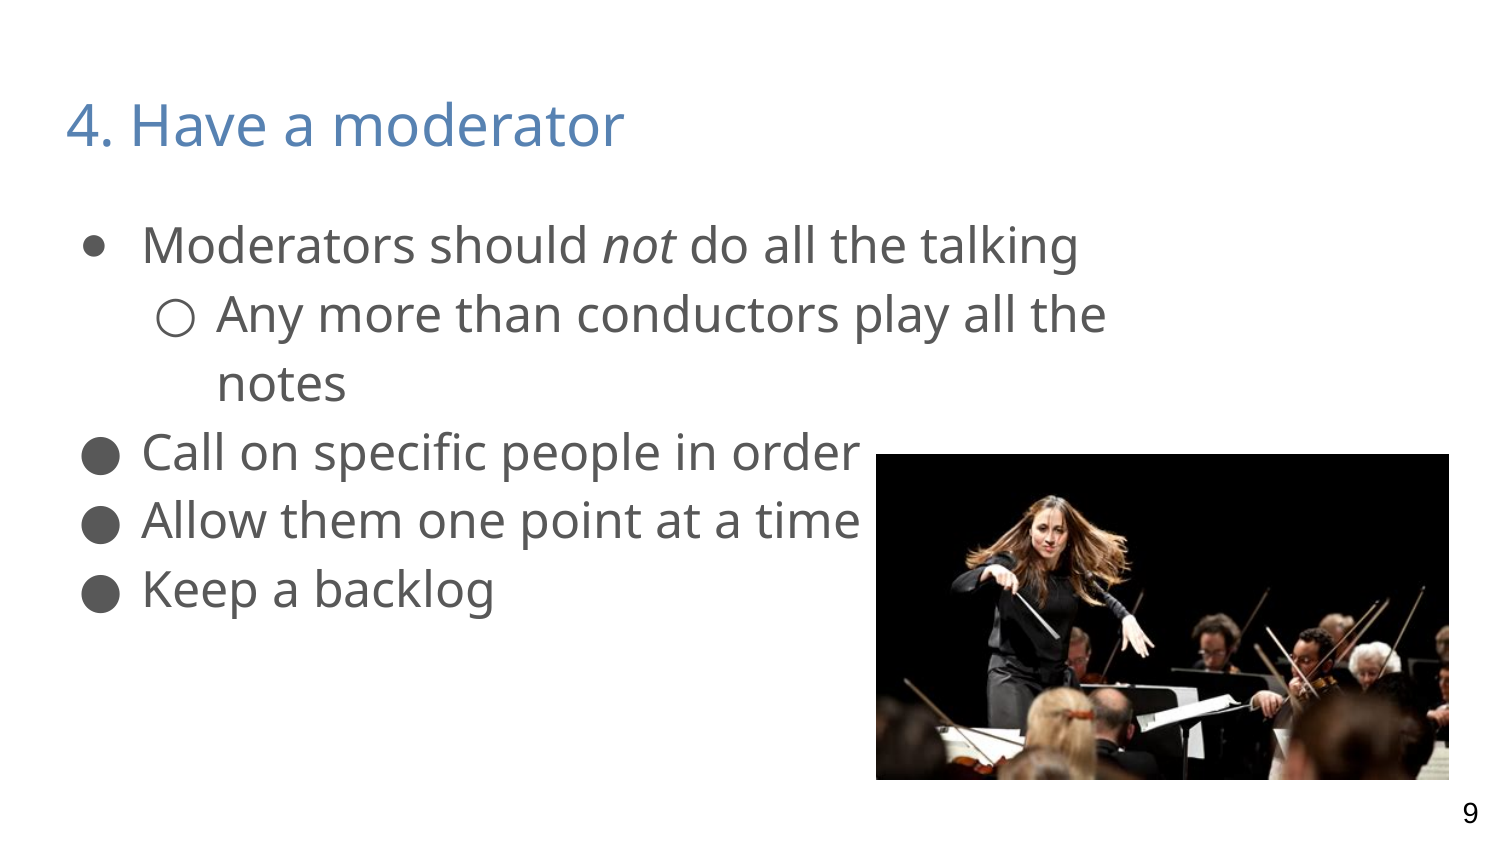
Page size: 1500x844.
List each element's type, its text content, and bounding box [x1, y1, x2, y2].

picture [876, 454, 1449, 780]
list Moderators should not do all the talking Any more than conductors play all the notes Call on specific people in order Allow them one point at a time Keep a backlog [51, 189, 1235, 750]
slide_number <number> [1403, 779, 1494, 844]
title 4. Have a moderator [51, 72, 1449, 167]
